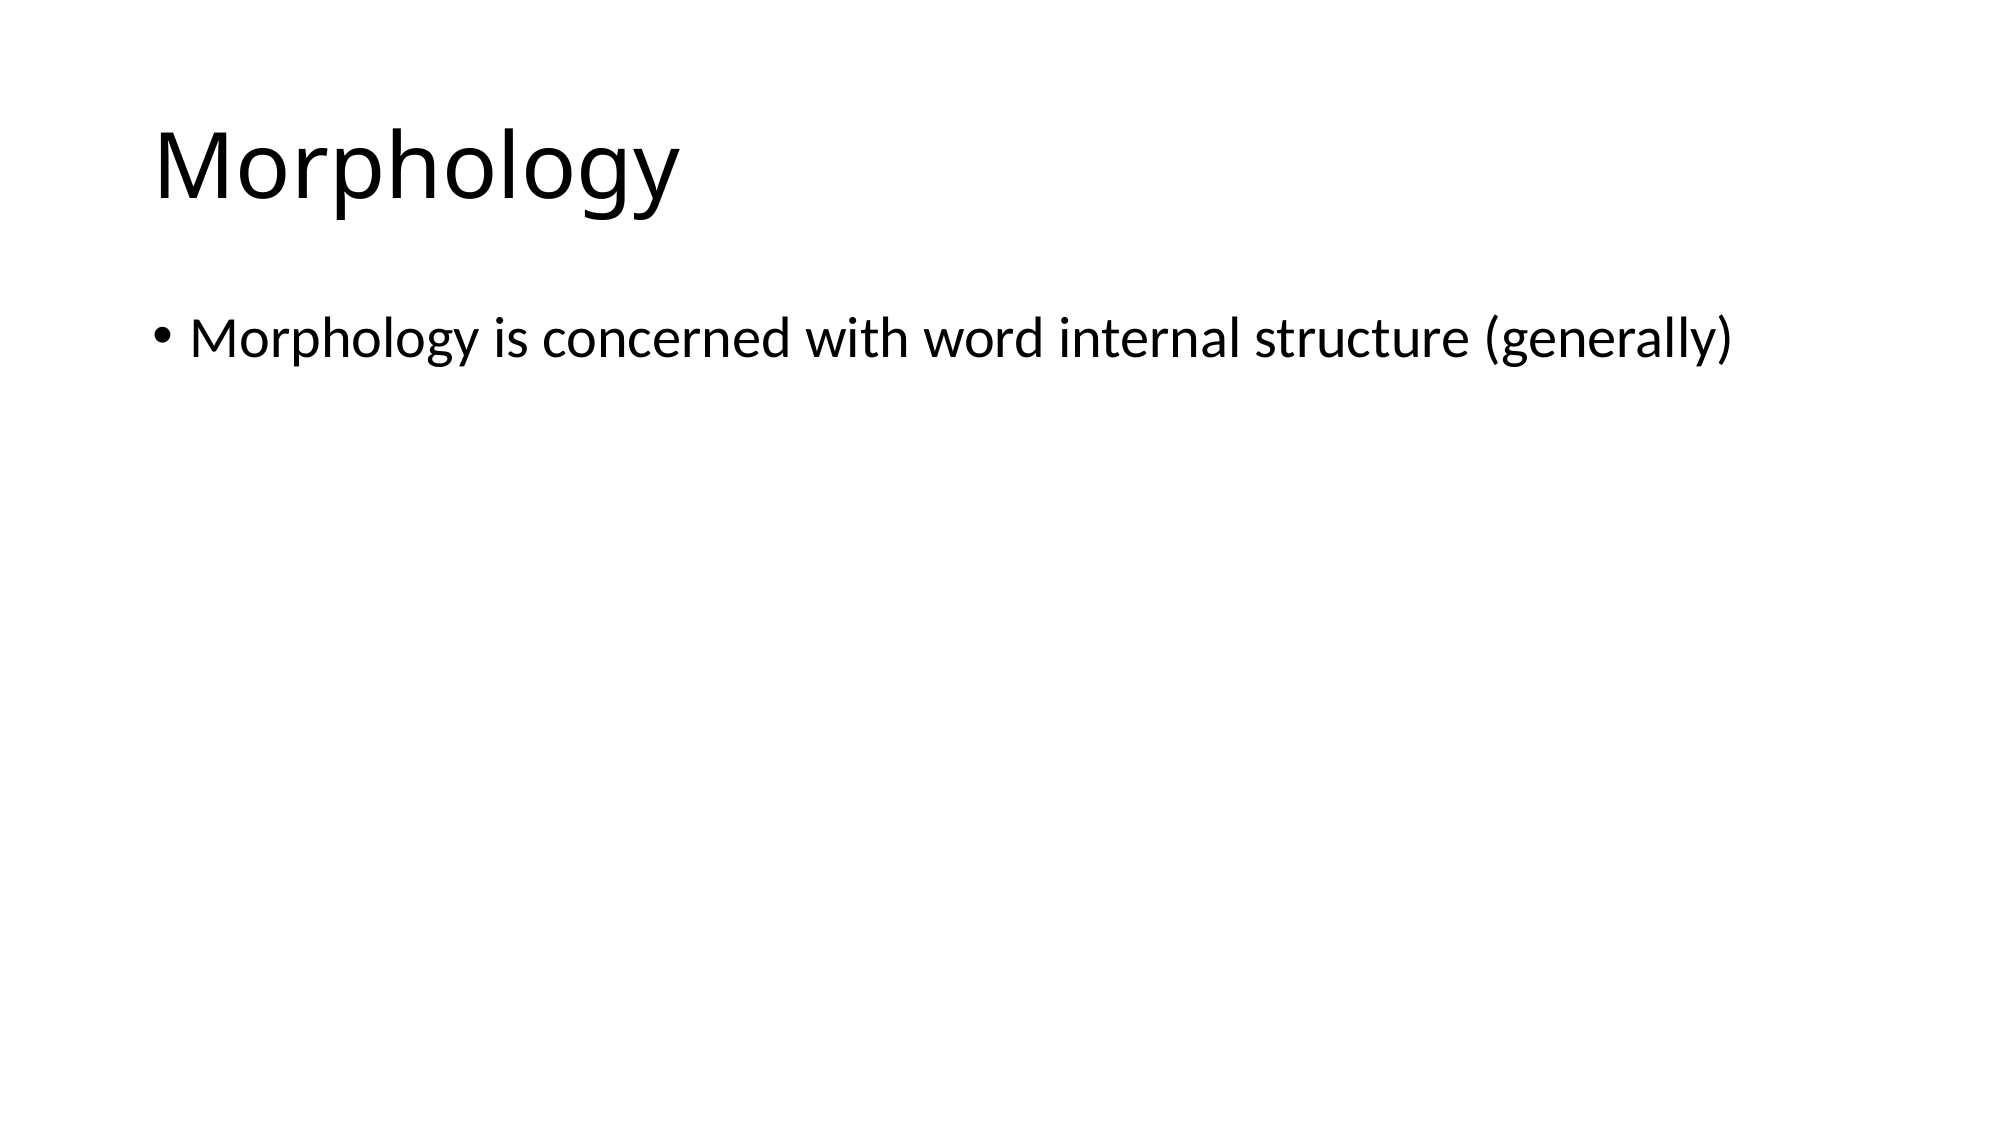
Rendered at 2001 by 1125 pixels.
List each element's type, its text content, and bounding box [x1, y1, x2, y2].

title Morphology [137, 59, 1863, 278]
list Morphology is concerned with word internal structure (generally) [137, 299, 1863, 1014]
